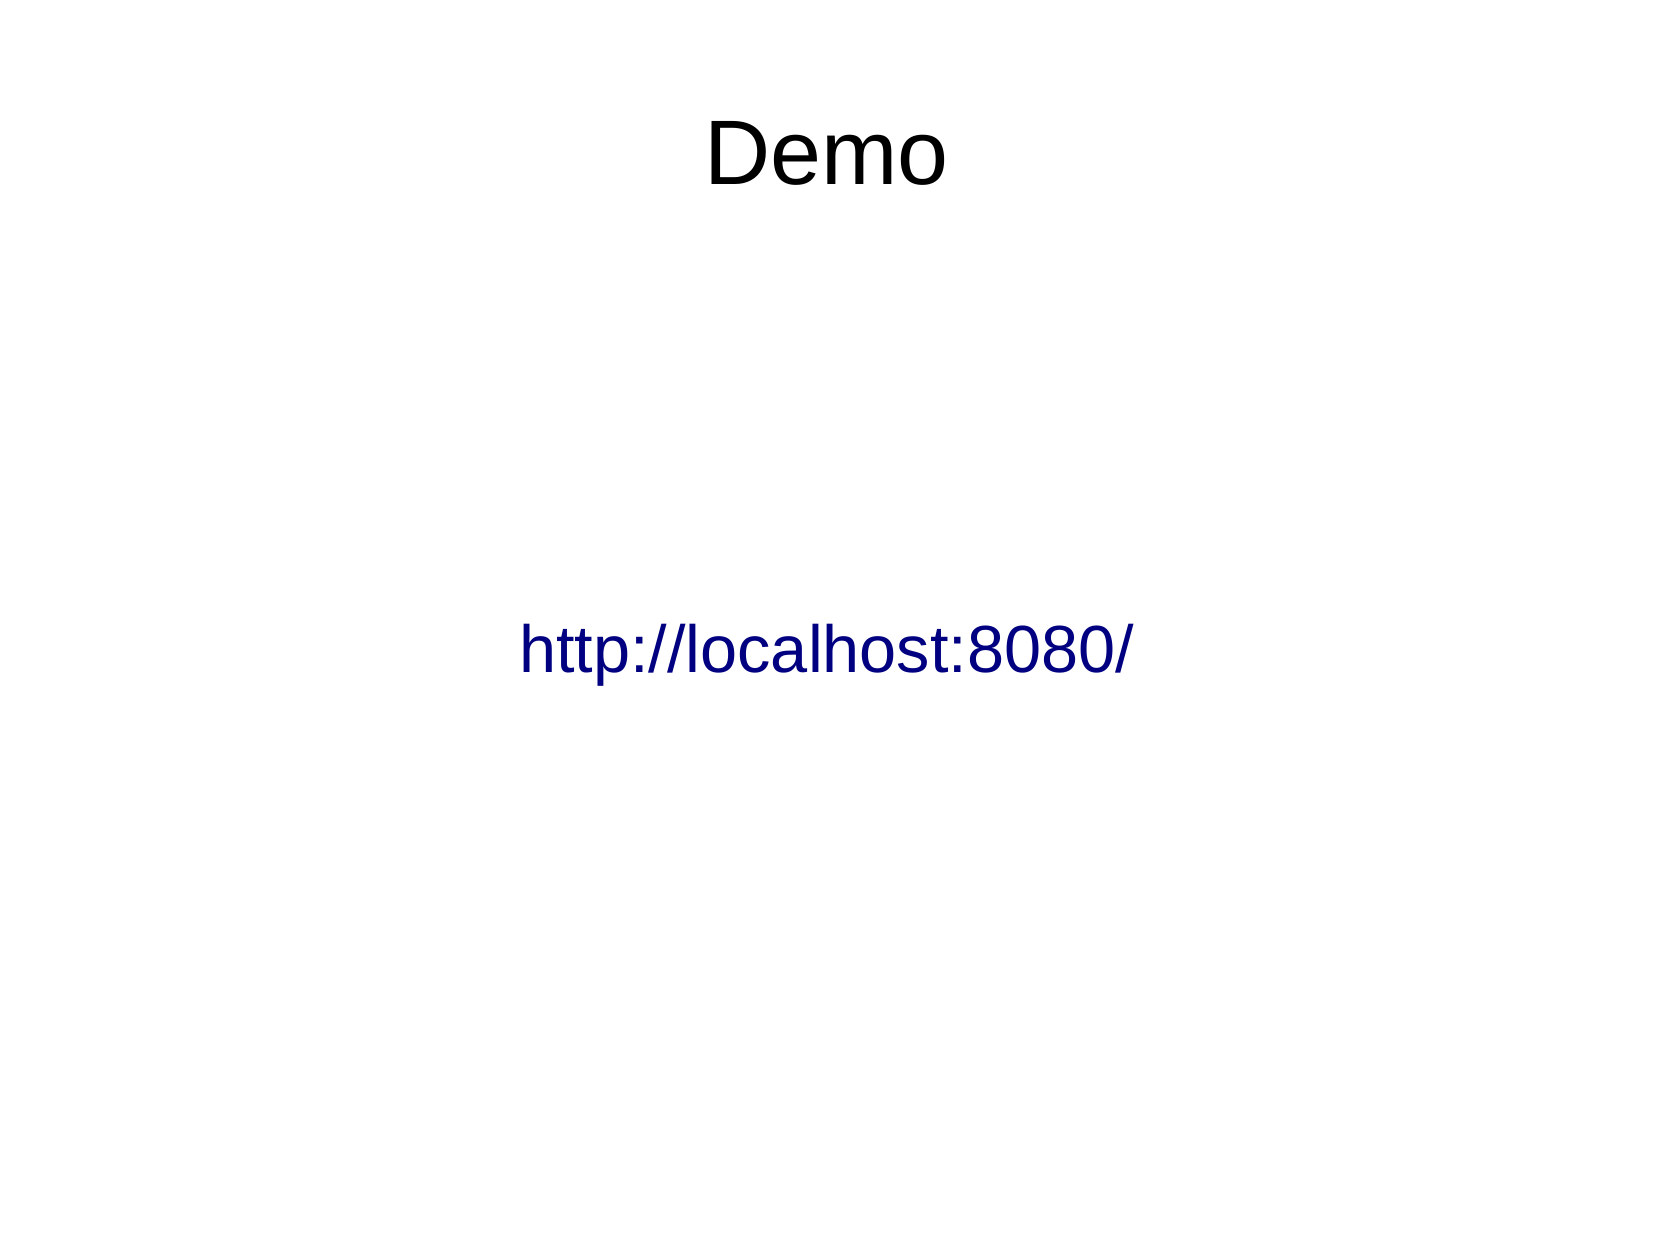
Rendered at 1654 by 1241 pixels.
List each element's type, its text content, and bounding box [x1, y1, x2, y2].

subtitle http://localhost:8080/ [82, 290, 1571, 1010]
title Demo [82, 49, 1571, 257]
